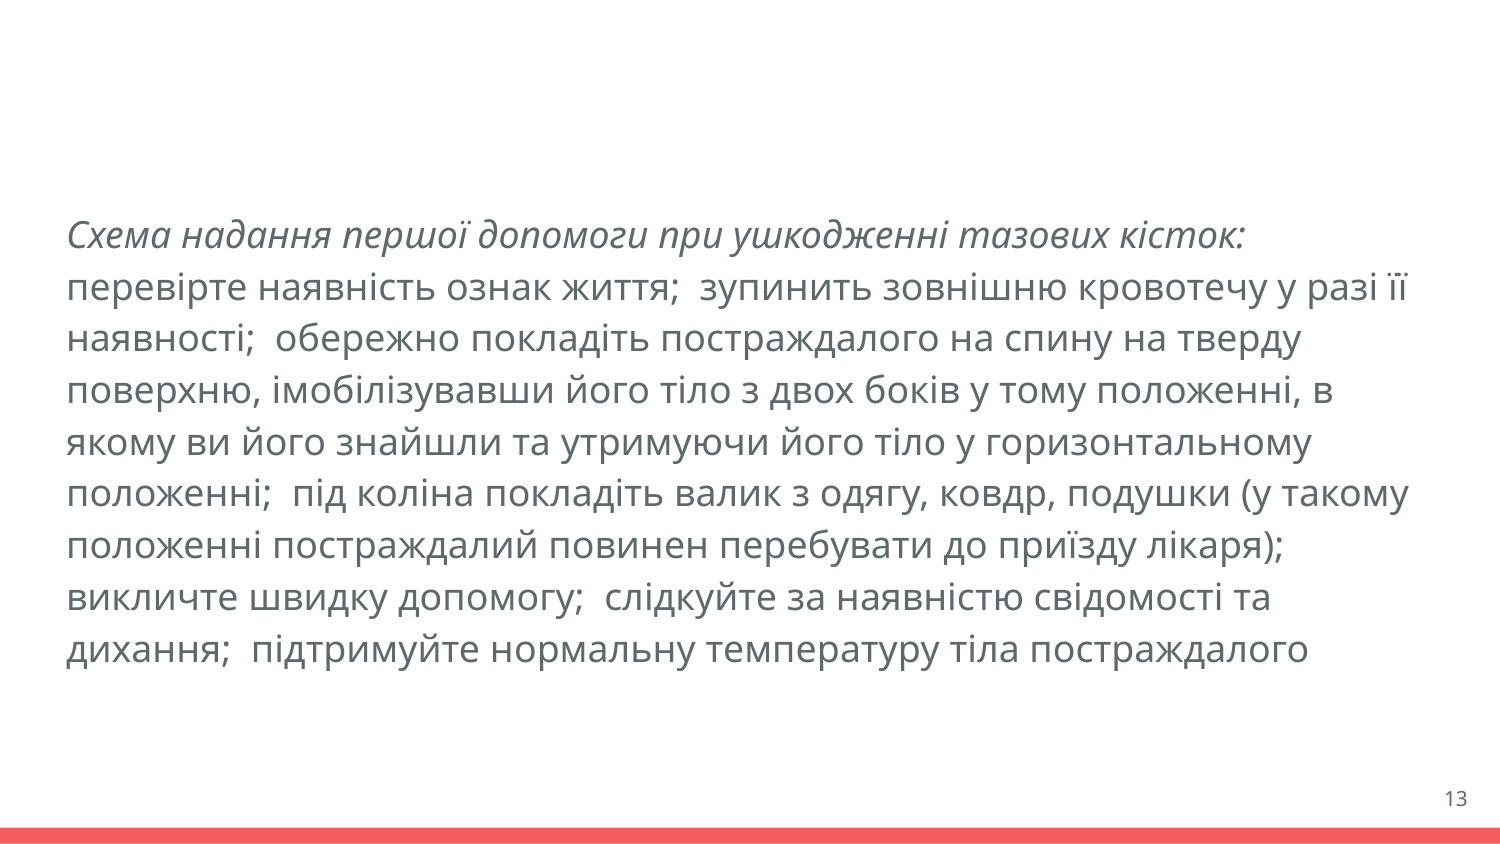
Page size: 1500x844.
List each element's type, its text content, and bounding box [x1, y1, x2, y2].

slide_number <number> [1392, 767, 1483, 833]
list Схема надання першої допомоги при ушкодженні тазових кісток: перевірте наявність ознак життя; зупинить зовнішню кровотечу у разі її наявності; обережно покладіть постраждалого на спину на тверду поверхню, імобілізувавши його тіло з двох боків у тому положенні, в якому ви його знайшли та утримуючи його тіло у горизонтальному положенні; під коліна покладіть валик з одягу, ковдр, подушки (у такому положенні постраждалий повинен перебувати до приїзду лікаря); викличте швидку допомогу; слідкуйте за наявністю свідомості та дихання; підтримуйте нормальну температуру тіла постраждалого [51, 189, 1449, 750]
